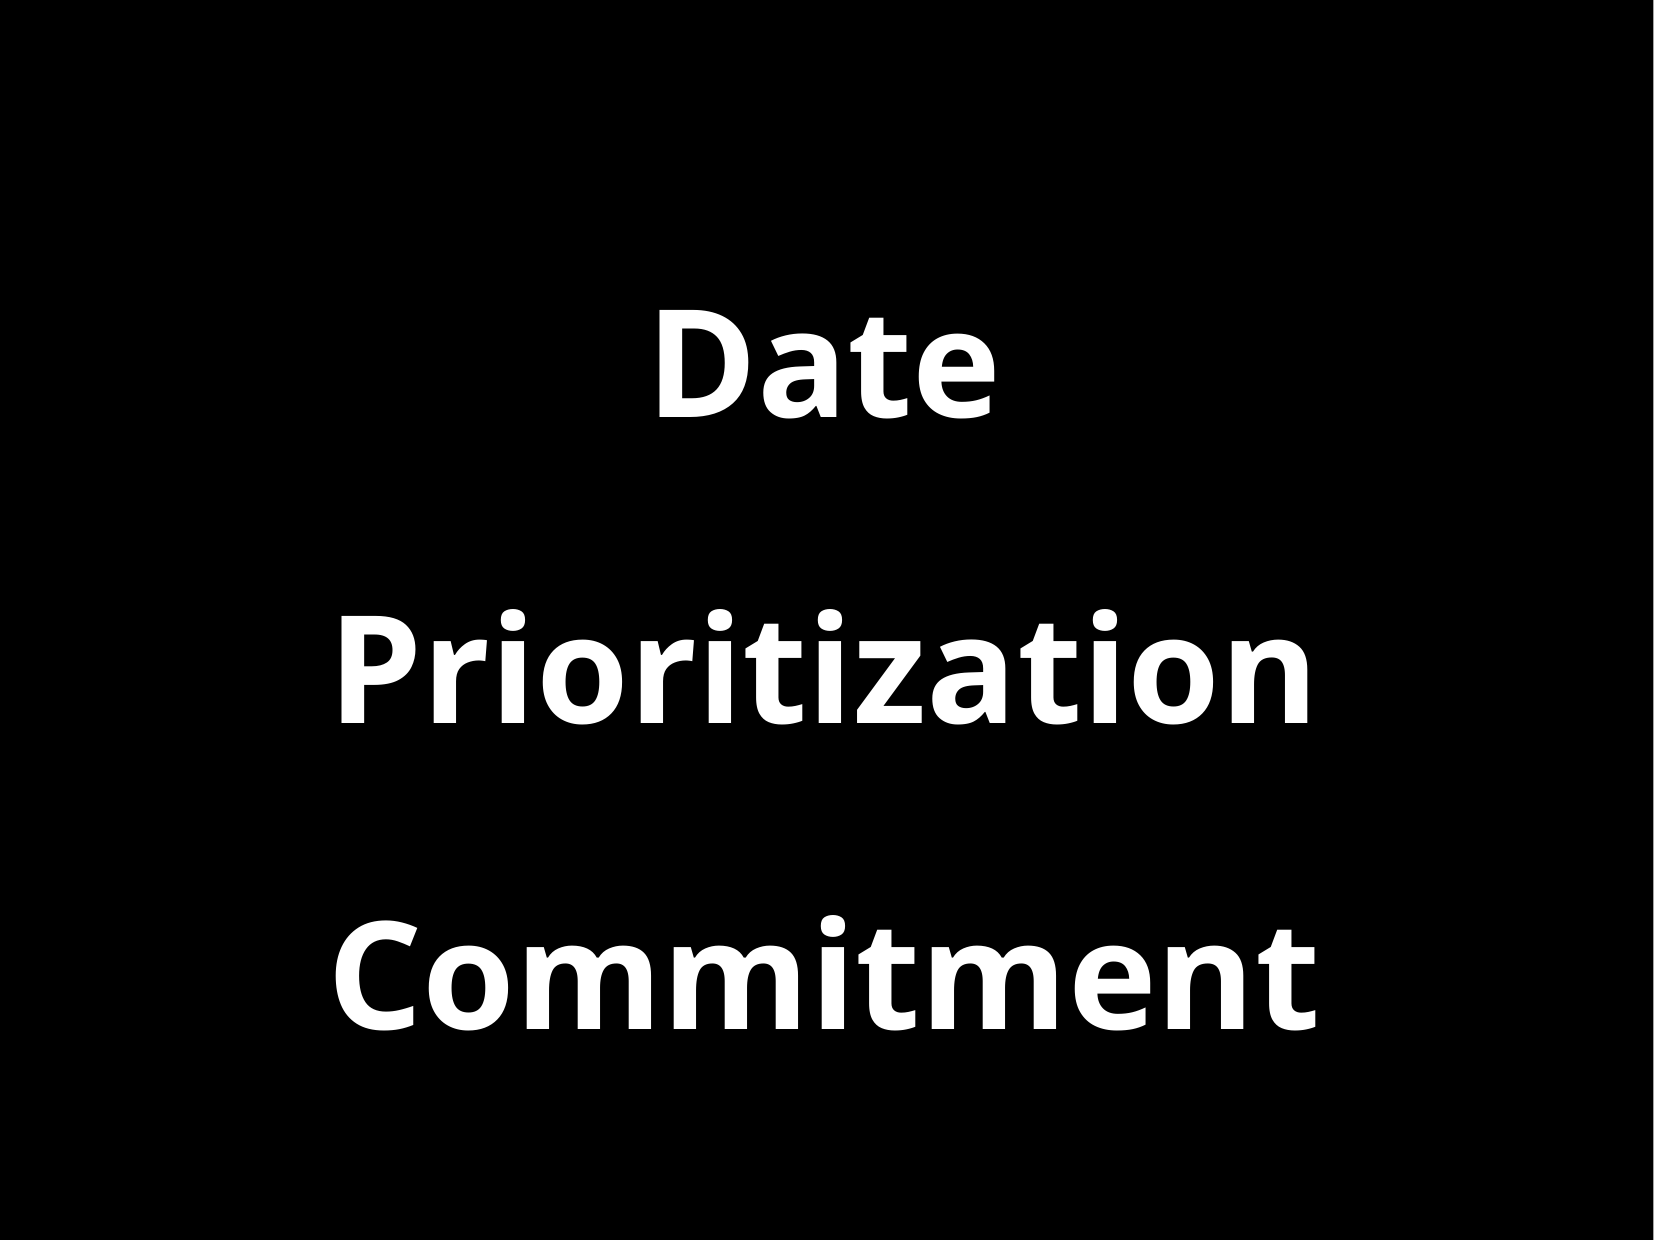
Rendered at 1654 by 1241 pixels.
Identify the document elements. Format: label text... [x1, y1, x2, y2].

title Date Prioritization Commitment [45, 257, 1603, 972]
